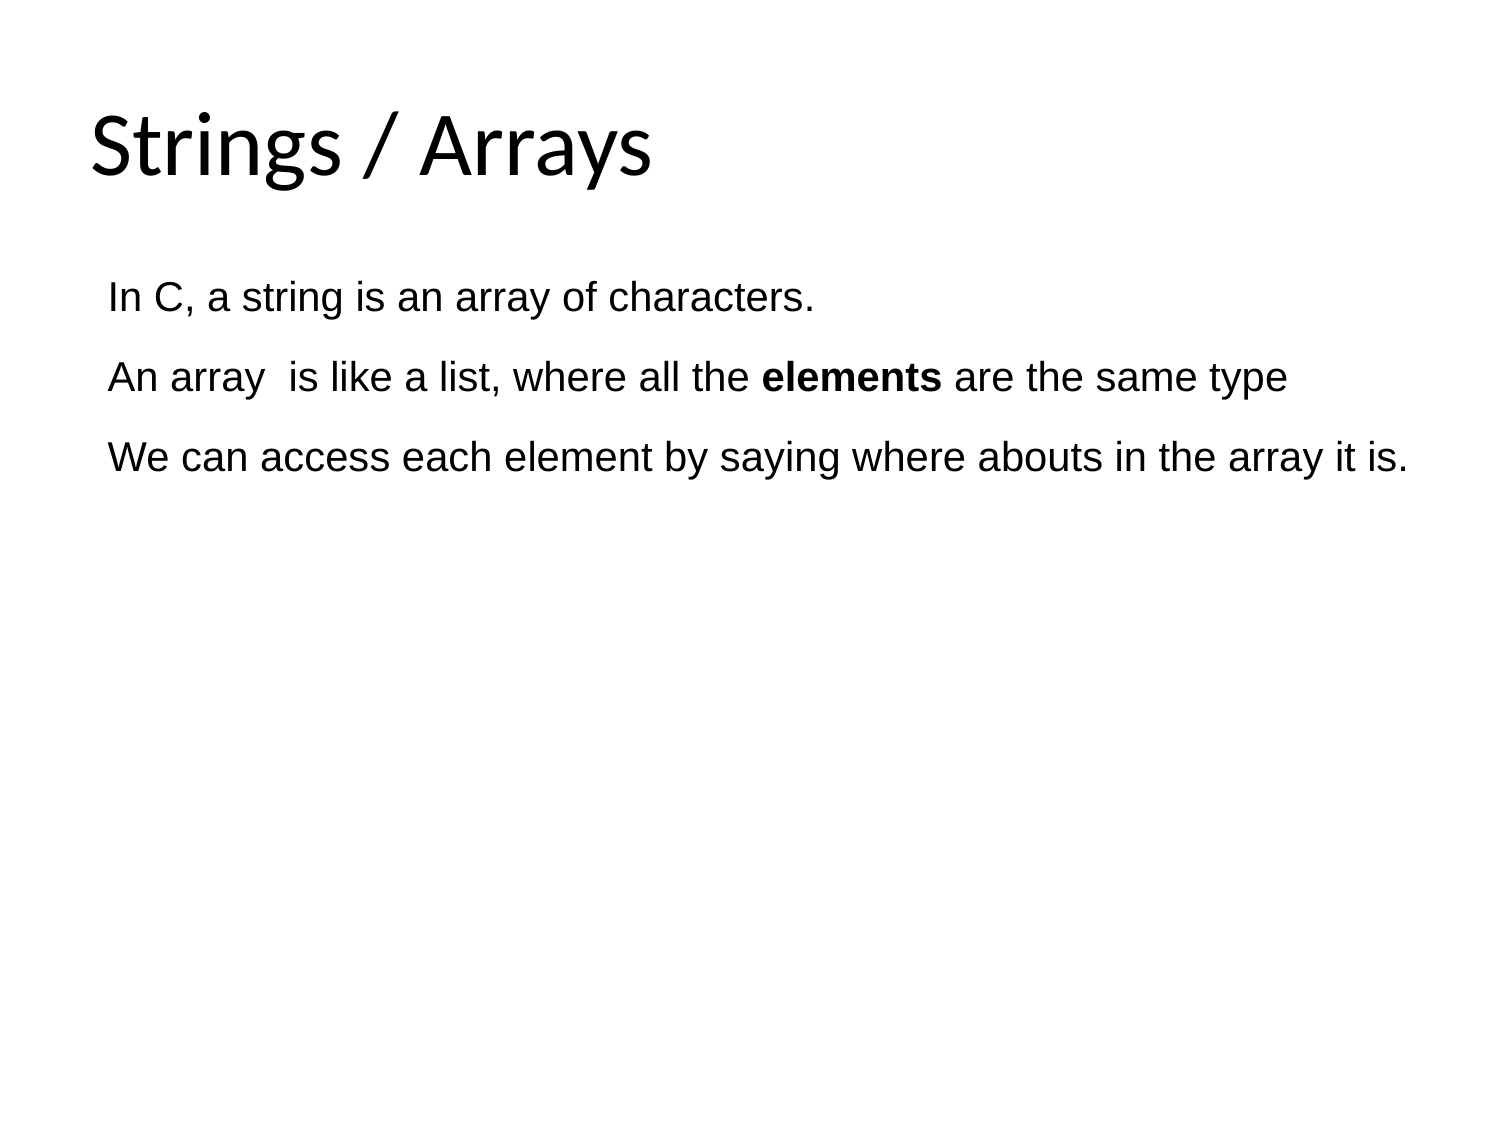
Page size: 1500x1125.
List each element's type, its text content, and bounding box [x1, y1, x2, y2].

title Strings / Arrays [75, 45, 1425, 233]
list In C, a string is an array of characters. An array is like a list, where all the elements are the same type We can access each element by saying where abouts in the array it is. [75, 262, 1425, 1005]
